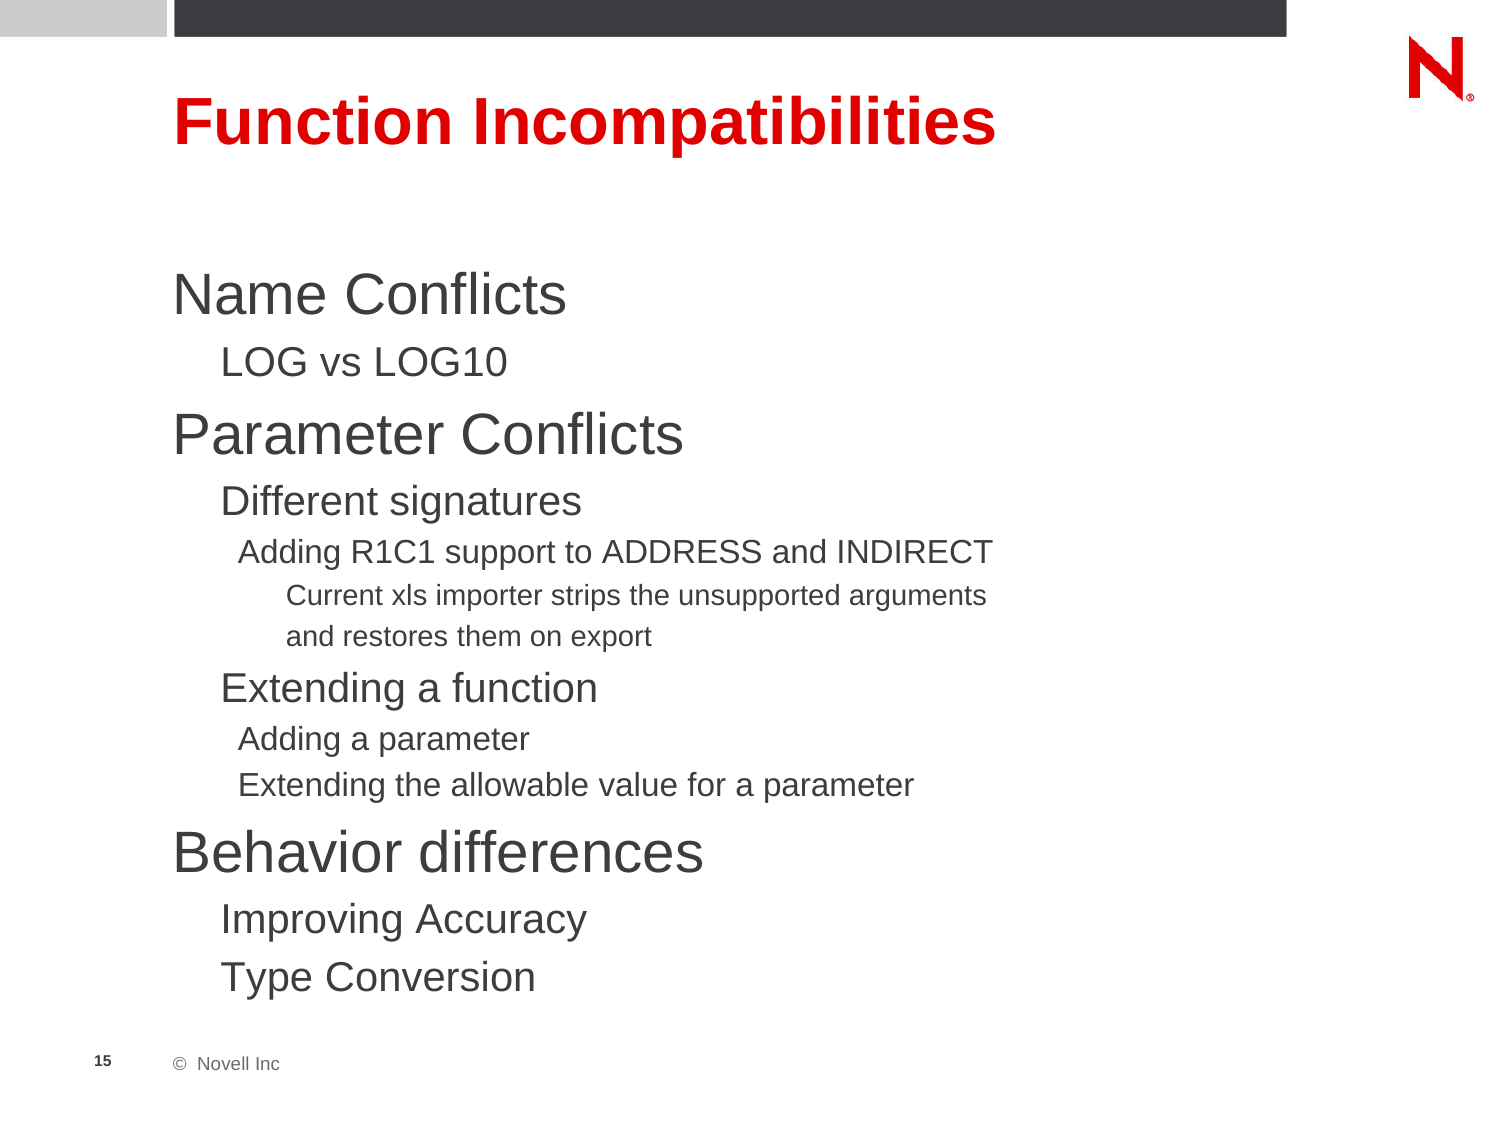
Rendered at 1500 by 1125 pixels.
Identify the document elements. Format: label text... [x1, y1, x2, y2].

picture [1404, 32, 1477, 105]
title Function Incompatibilities [173, 41, 1395, 205]
list Name Conflicts LOG vs LOG10 Parameter Conflicts Different signatures Adding R1C1 support to ADDRESS and INDIRECT Current xls importer strips the unsupported arguments and restores them on export Extending a function Adding a parameter Extending the allowable value for a parameter Behavior differences Improving Accuracy Type Conversion [172, 246, 1413, 1125]
